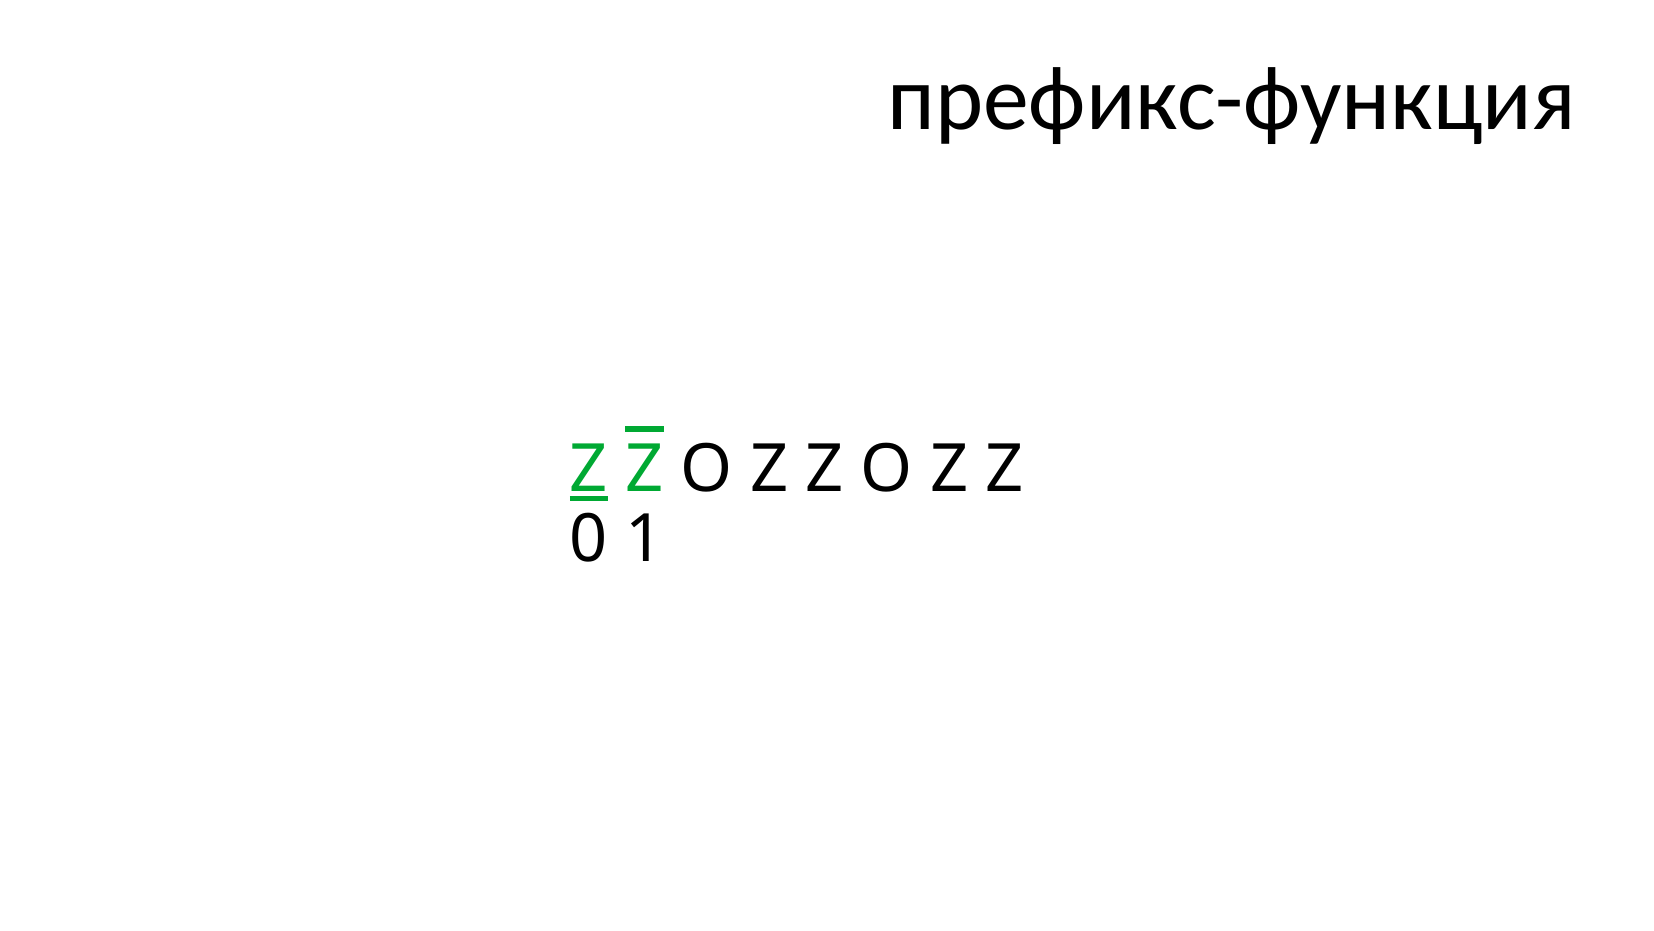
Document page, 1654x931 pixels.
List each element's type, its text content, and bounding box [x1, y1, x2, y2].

text_box 0 1 [555, 483, 685, 582]
text_box Z Z O Z Z O Z Z [555, 412, 1086, 511]
title префикс-функция [88, 29, 1577, 185]
